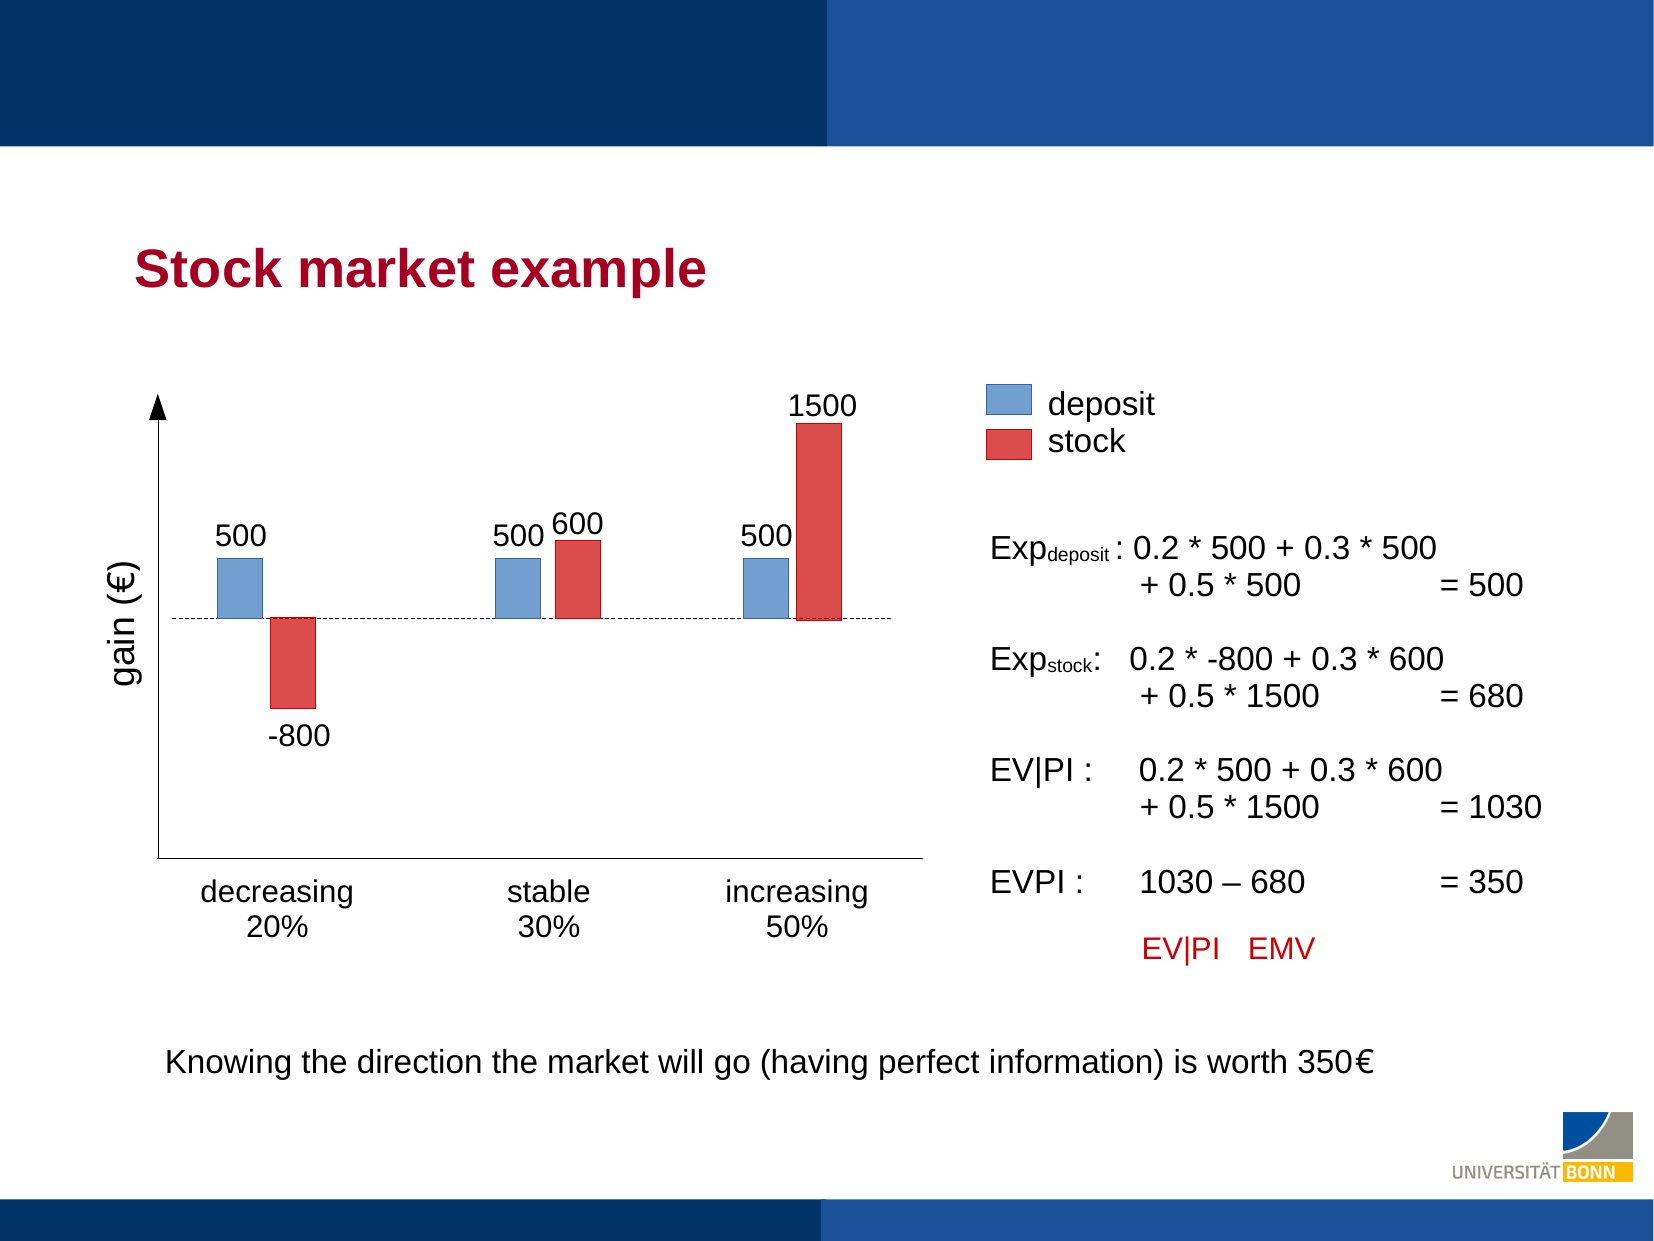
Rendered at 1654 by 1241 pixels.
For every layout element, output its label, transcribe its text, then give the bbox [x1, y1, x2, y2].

text_box EMV [1238, 924, 1345, 976]
text_box Stock market example [18, 212, 825, 307]
text_box 500 [477, 510, 571, 561]
text_box 500 [200, 510, 293, 561]
picture [1437, 1094, 1633, 1199]
text_box [555, 549, 601, 619]
text_box decreasing 20% [180, 867, 376, 952]
text_box -800 [253, 711, 346, 762]
text_box [495, 561, 541, 619]
text_box increasing 50% [699, 867, 895, 952]
text_box Knowing the direction the market will go (having perfect information) is worth 350€ [150, 1036, 1441, 1126]
text_box [217, 561, 263, 619]
text_box [986, 384, 1032, 415]
text_box 600 [536, 499, 630, 549]
text_box [270, 617, 316, 709]
text_box gain (€) [93, 507, 151, 703]
text_box EV|PI [1126, 924, 1238, 976]
text_box 500 [725, 510, 819, 561]
text_box deposit stock [1033, 378, 1259, 468]
text_box stable 30% [451, 867, 647, 952]
text_box [796, 466, 842, 621]
text_box Expdeposit : 0.2 * 500 + 0.3 * 500 + 0.5 * 500 = 500 Expstock: 0.2 * -800 + 0.3 * 600 + 0.5 * 1500 = 680 EV|PI : 0.2 * 500 + 0.3 * 600 + 0.5 * 1500 = 1030 EVPI : 1030 – 680 = 350 [975, 522, 1606, 936]
text_box [986, 429, 1032, 460]
text_box 1500 [772, 381, 878, 466]
text_box [743, 561, 789, 619]
